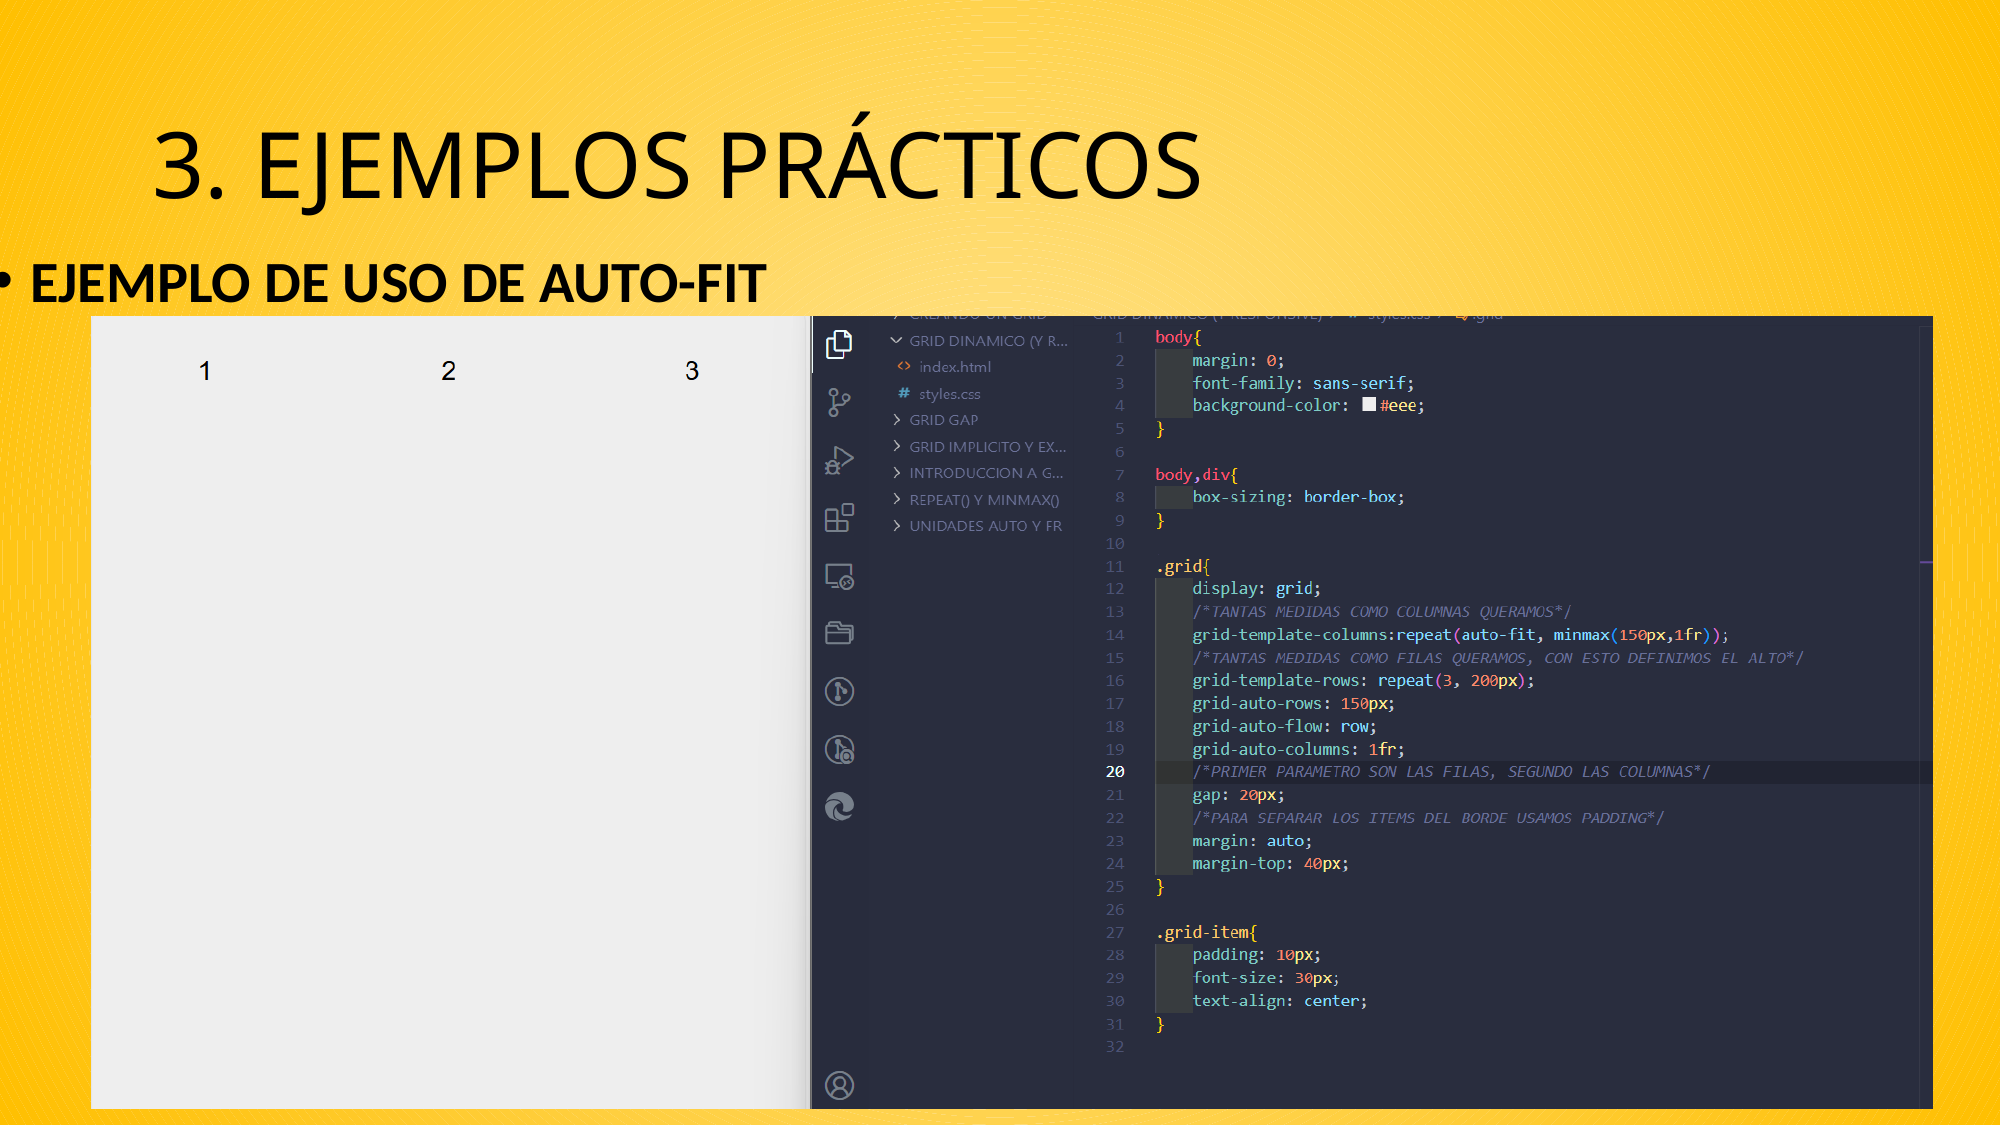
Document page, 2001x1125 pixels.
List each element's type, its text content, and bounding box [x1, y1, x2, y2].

title 3. EJEMPLOS PRÁCTICOS [137, 59, 1863, 244]
picture [91, 316, 1933, 1109]
list EJEMPLO DE USO DE AUTO-FIT [0, 244, 2000, 1125]
